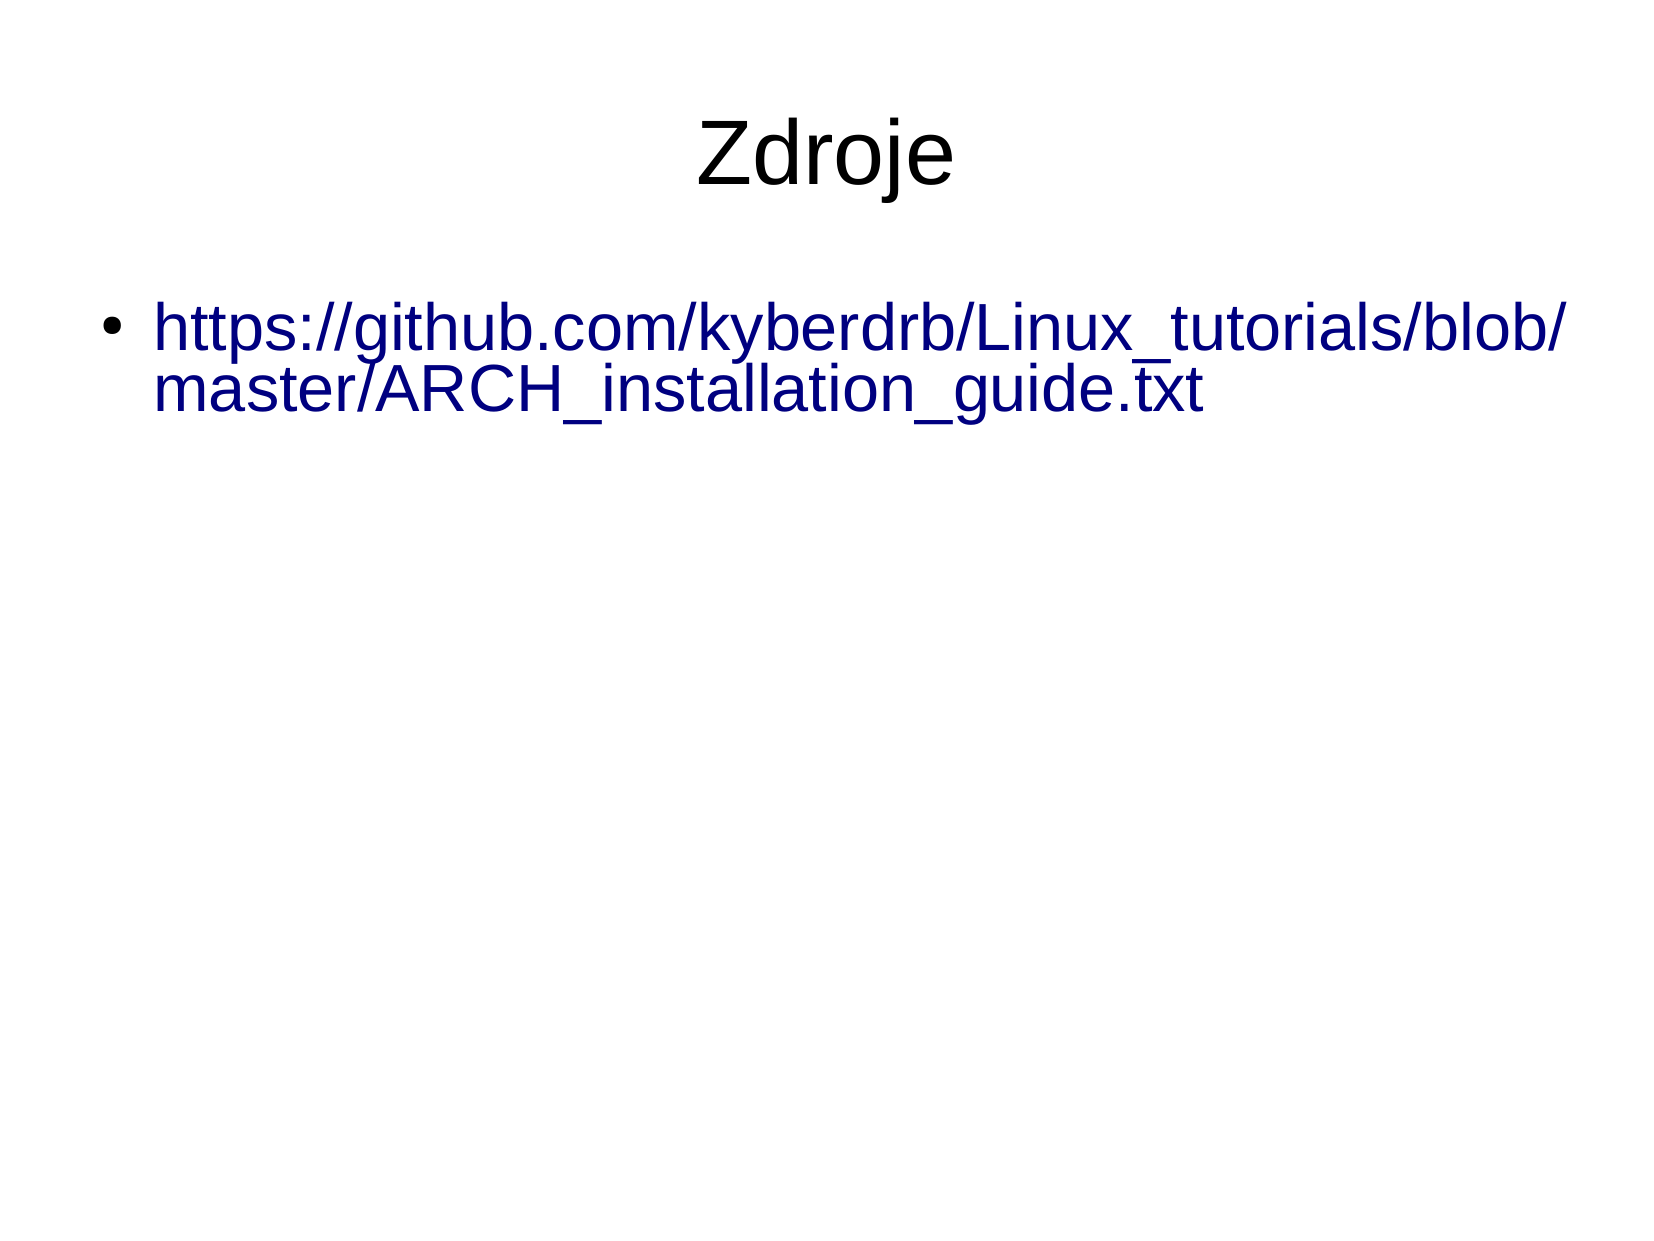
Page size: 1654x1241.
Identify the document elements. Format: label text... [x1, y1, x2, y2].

title Zdroje [82, 49, 1571, 257]
list https://github.com/kyberdrb/Linux_tutorials/blob/master/ARCH_installation_guide.txt [82, 290, 1571, 1010]
